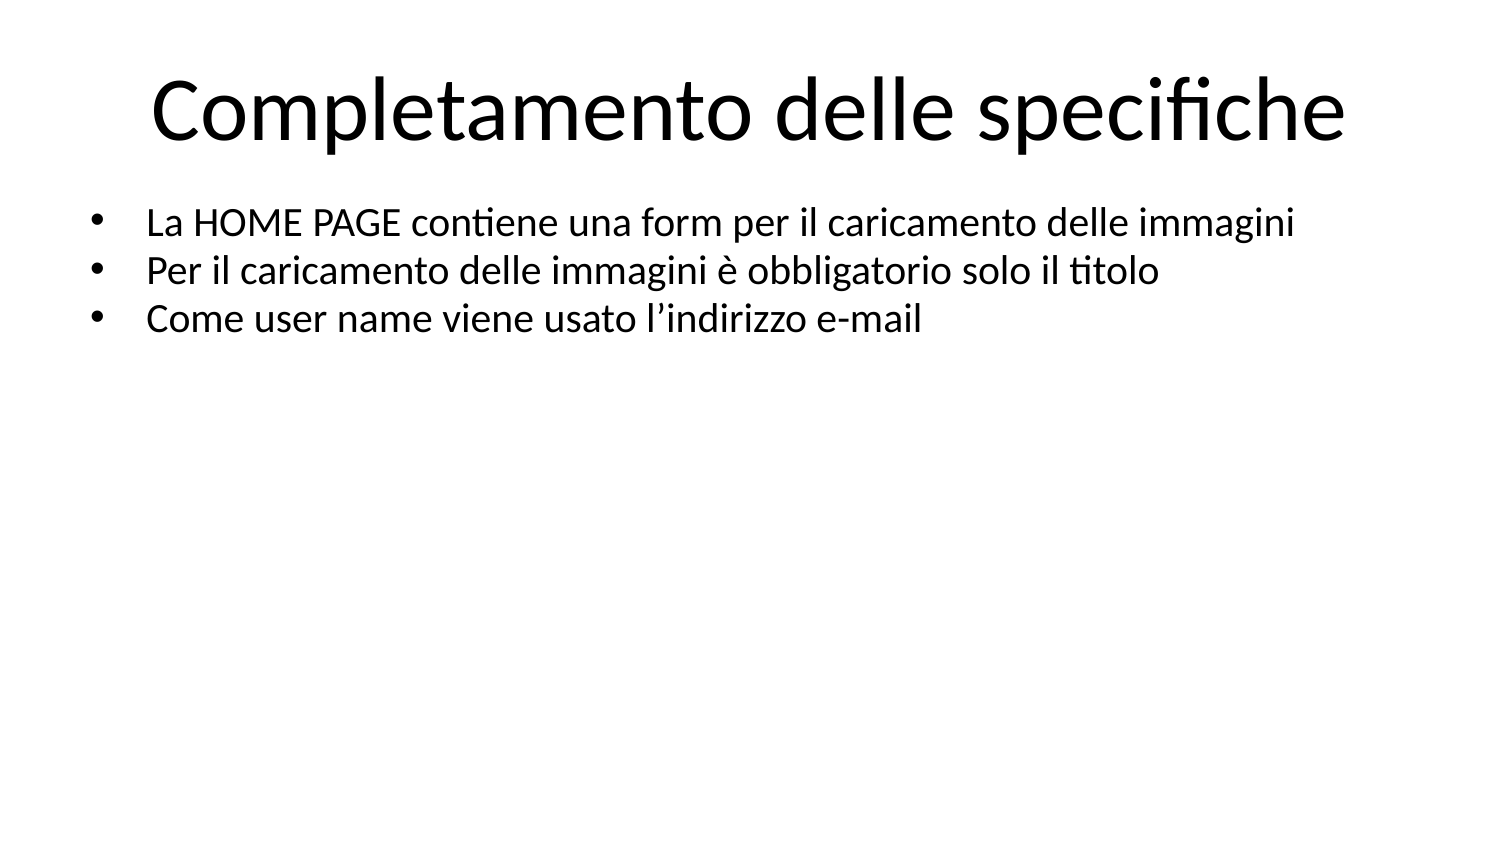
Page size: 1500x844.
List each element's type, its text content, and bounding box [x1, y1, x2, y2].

title Completamento delle specifiche [75, 33, 1425, 175]
list La HOME PAGE contiene una form per il caricamento delle immagini Per il caricamento delle immagini è obbligatorio solo il titolo Come user name viene usato l’indirizzo e-mail [75, 196, 1459, 803]
